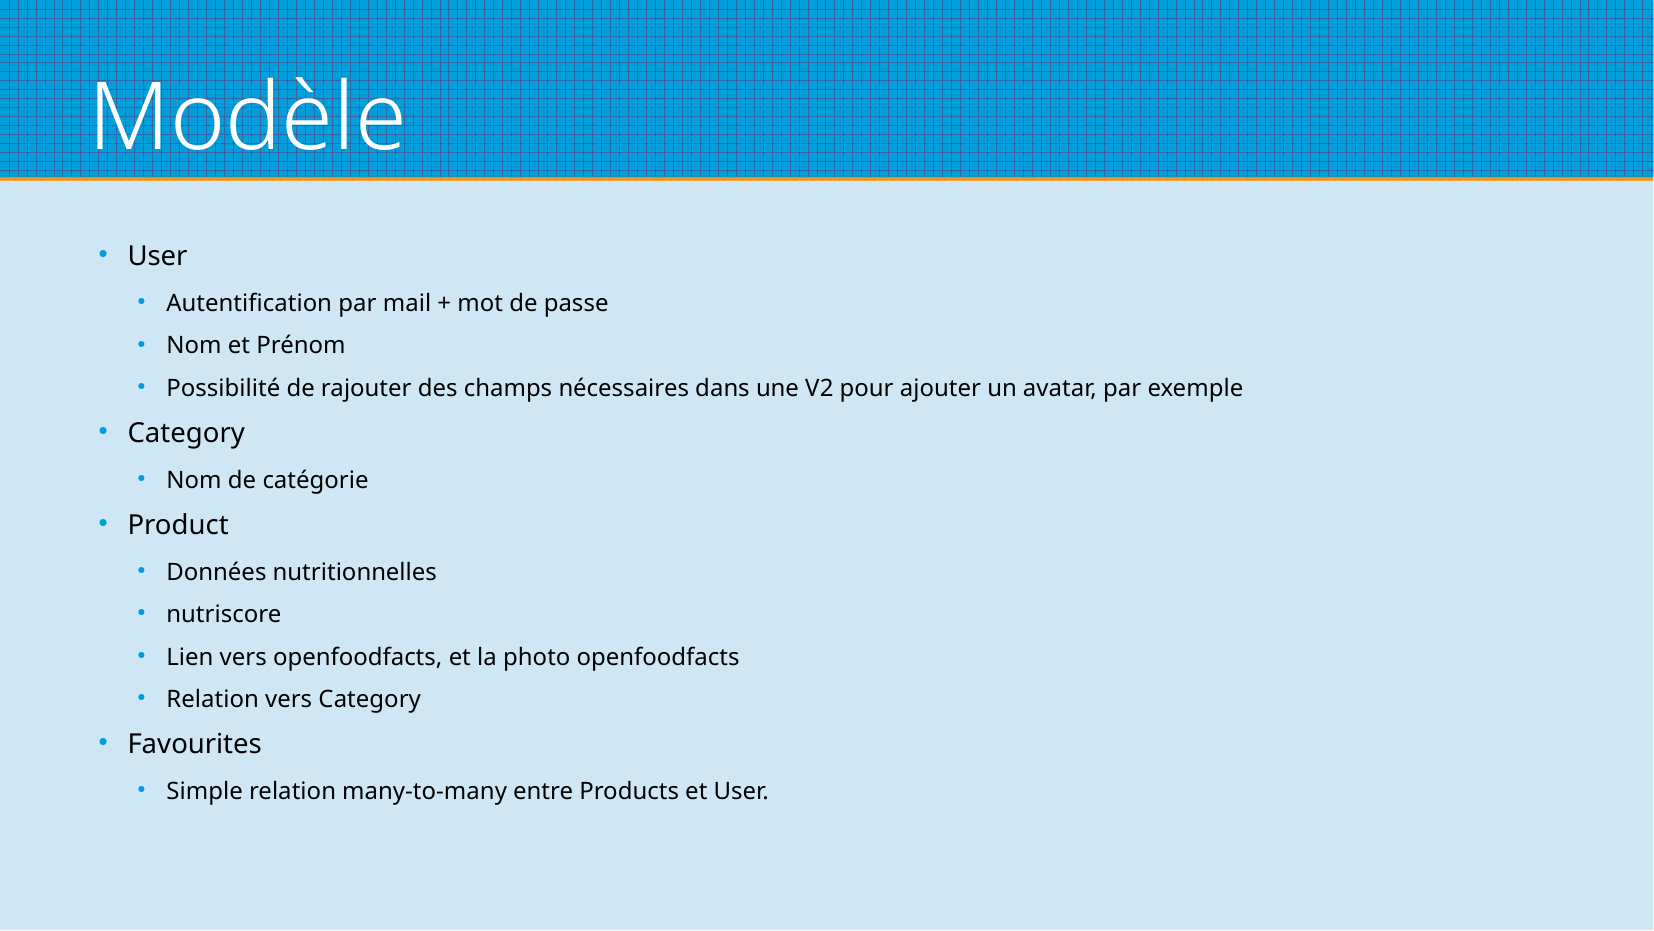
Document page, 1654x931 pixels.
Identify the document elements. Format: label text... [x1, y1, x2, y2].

title Modèle [88, 14, 1565, 178]
list User Autentification par mail + mot de passe Nom et Prénom Possibilité de rajouter des champs nécessaires dans une V2 pour ajouter un avatar, par exemple Category Nom de catégorie Product Données nutritionnelles nutriscore Lien vers openfoodfacts, et la photo openfoodfacts Relation vers Category Favourites Simple relation many-to-many entre Products et User. [88, 236, 1565, 813]
